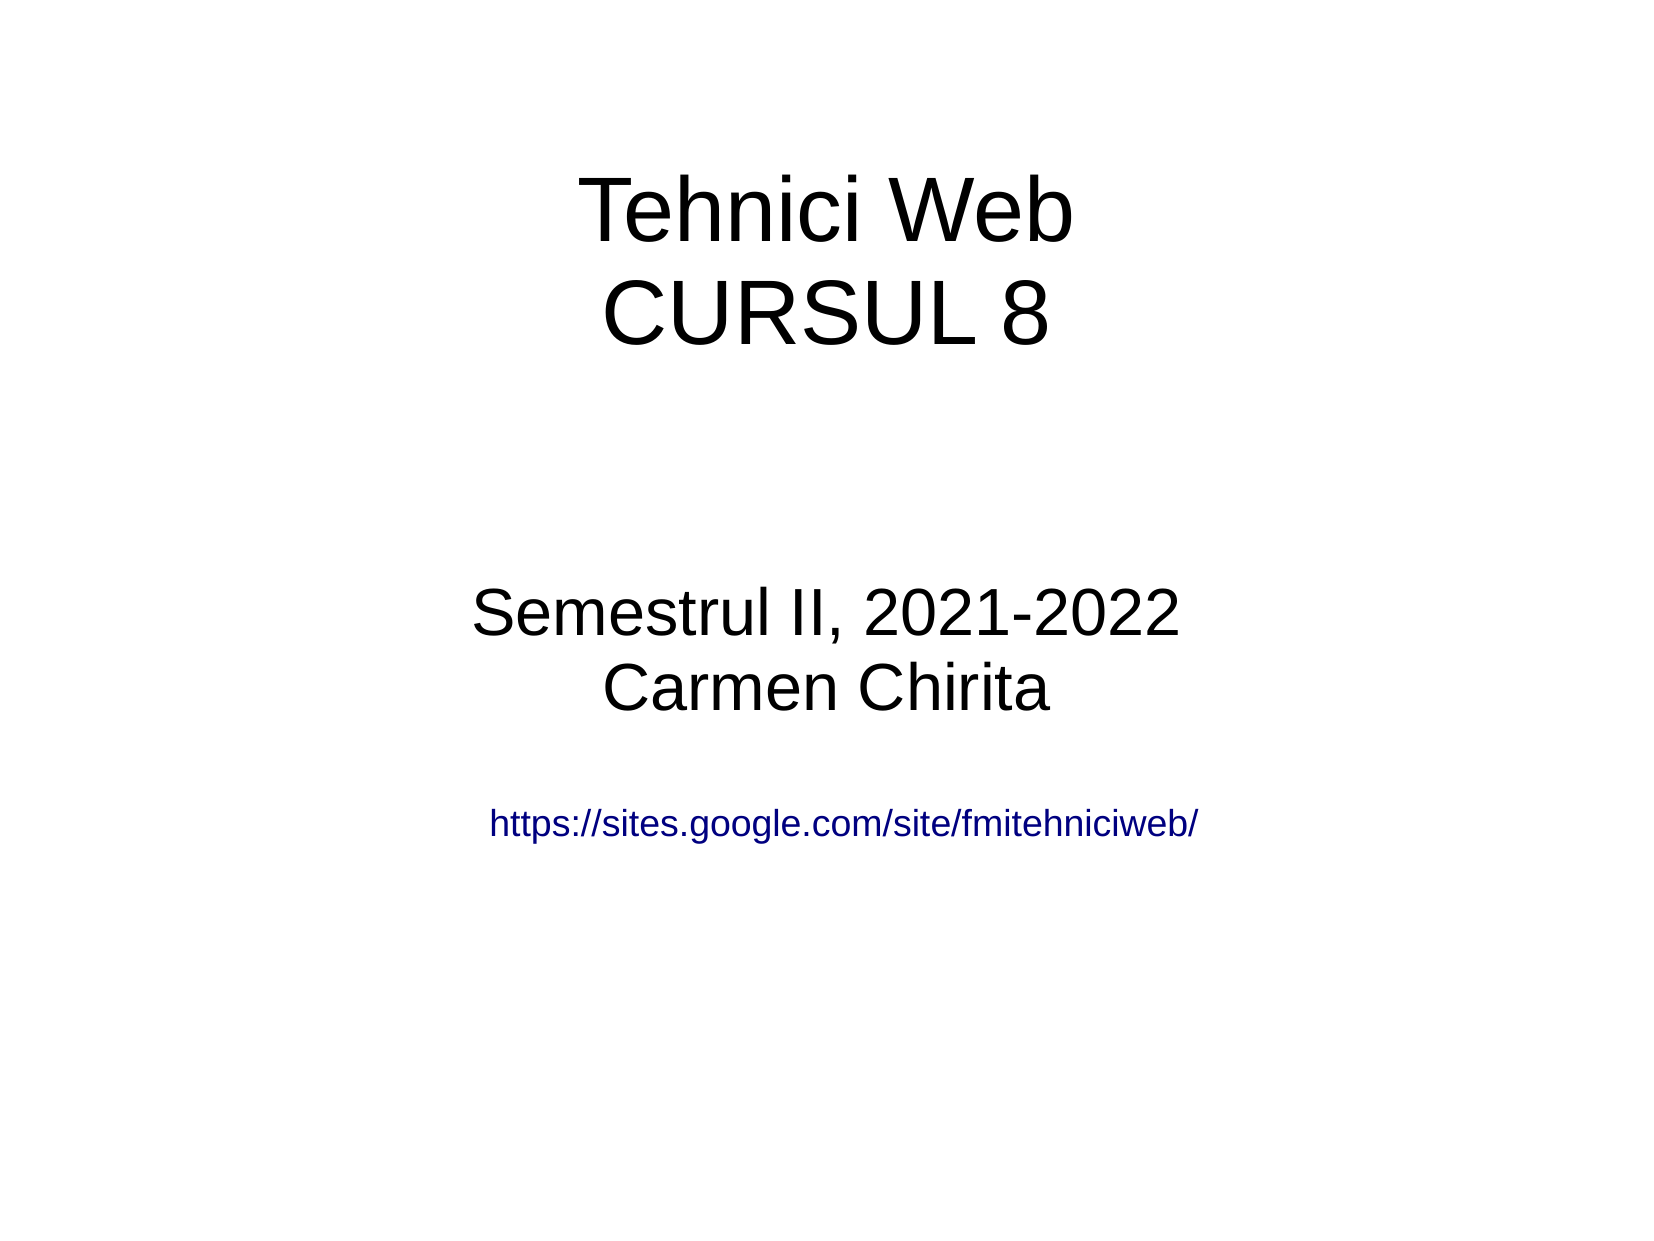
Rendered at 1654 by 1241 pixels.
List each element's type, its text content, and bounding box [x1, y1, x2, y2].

subtitle Semestrul II, 2021-2022 Carmen Chirita [82, 290, 1571, 1010]
text_box https://sites.google.com/site/fmitehniciweb/ [474, 794, 1353, 865]
title Tehnici Web CURSUL 8 [82, 158, 1571, 290]
